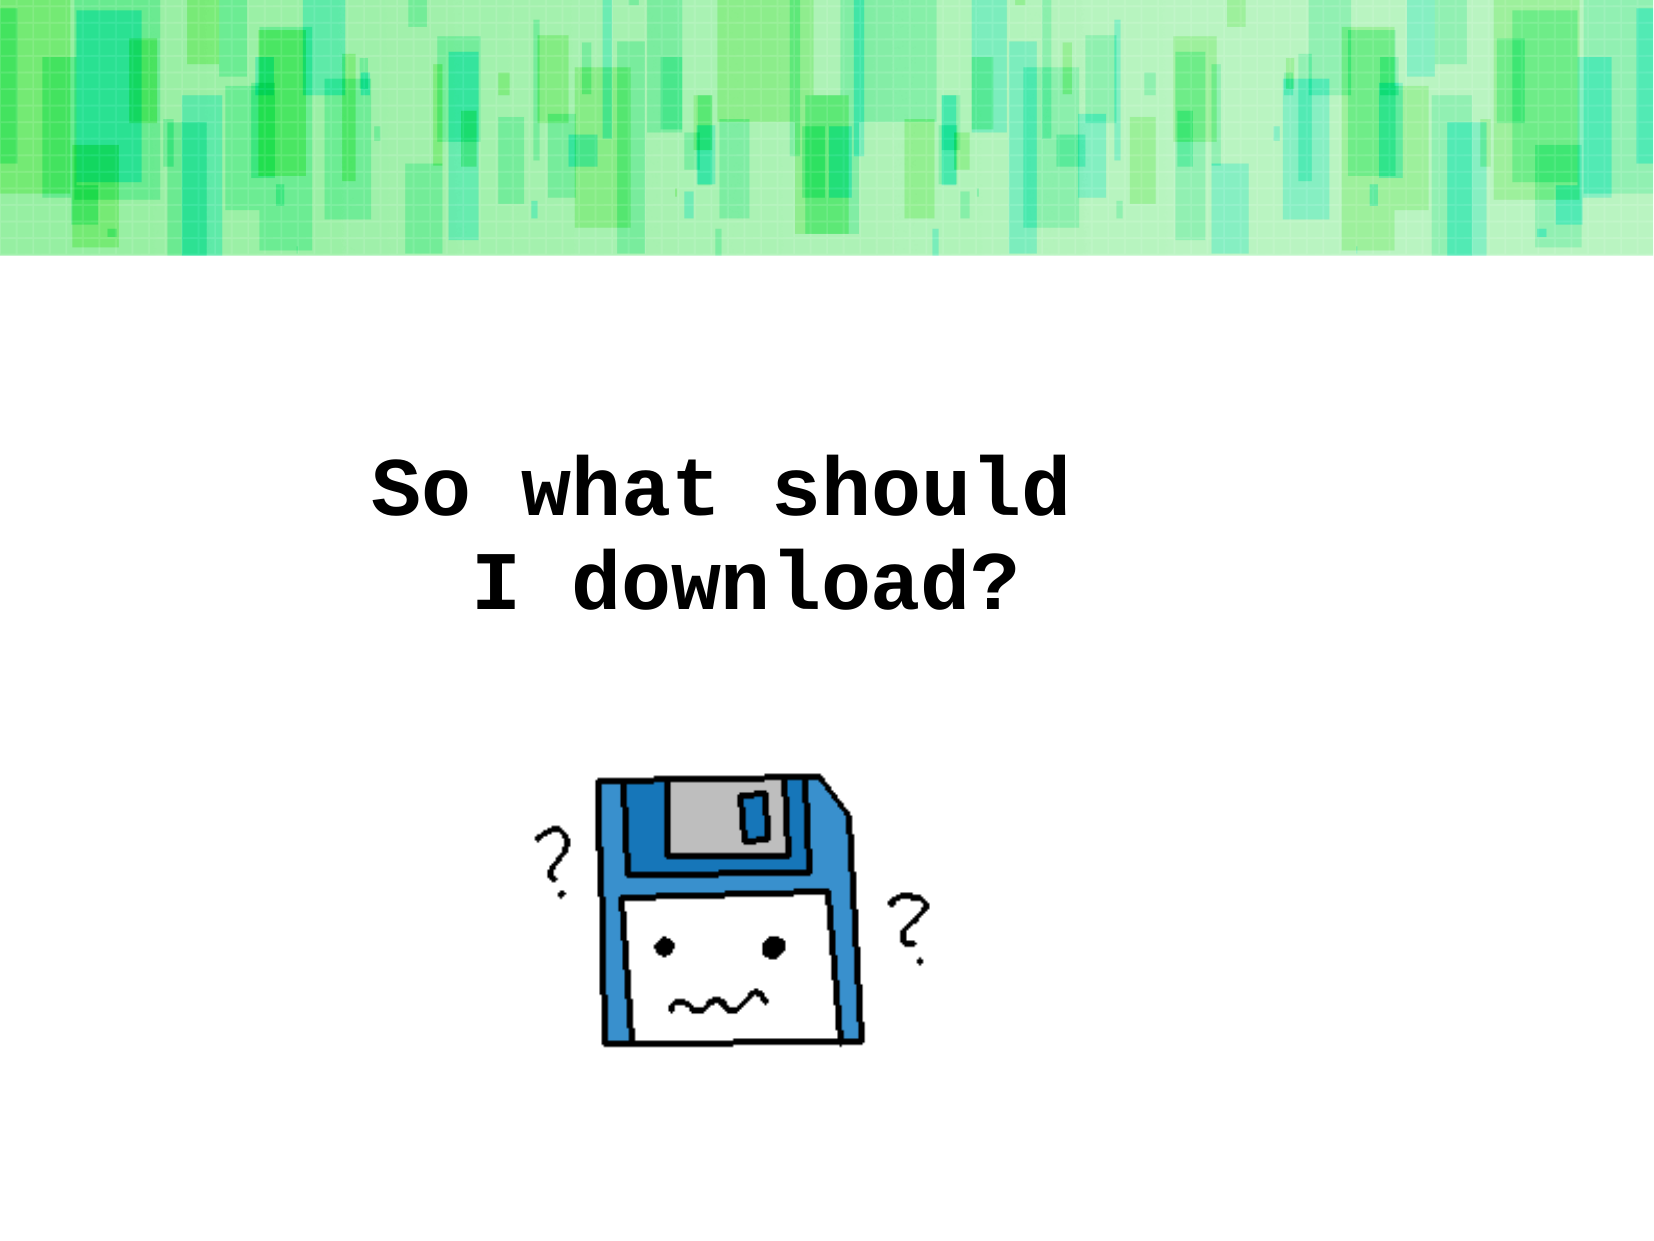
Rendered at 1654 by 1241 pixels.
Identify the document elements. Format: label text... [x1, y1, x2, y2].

subtitle So what should I download? [330, 330, 1163, 751]
picture [0, 0, 1654, 1241]
